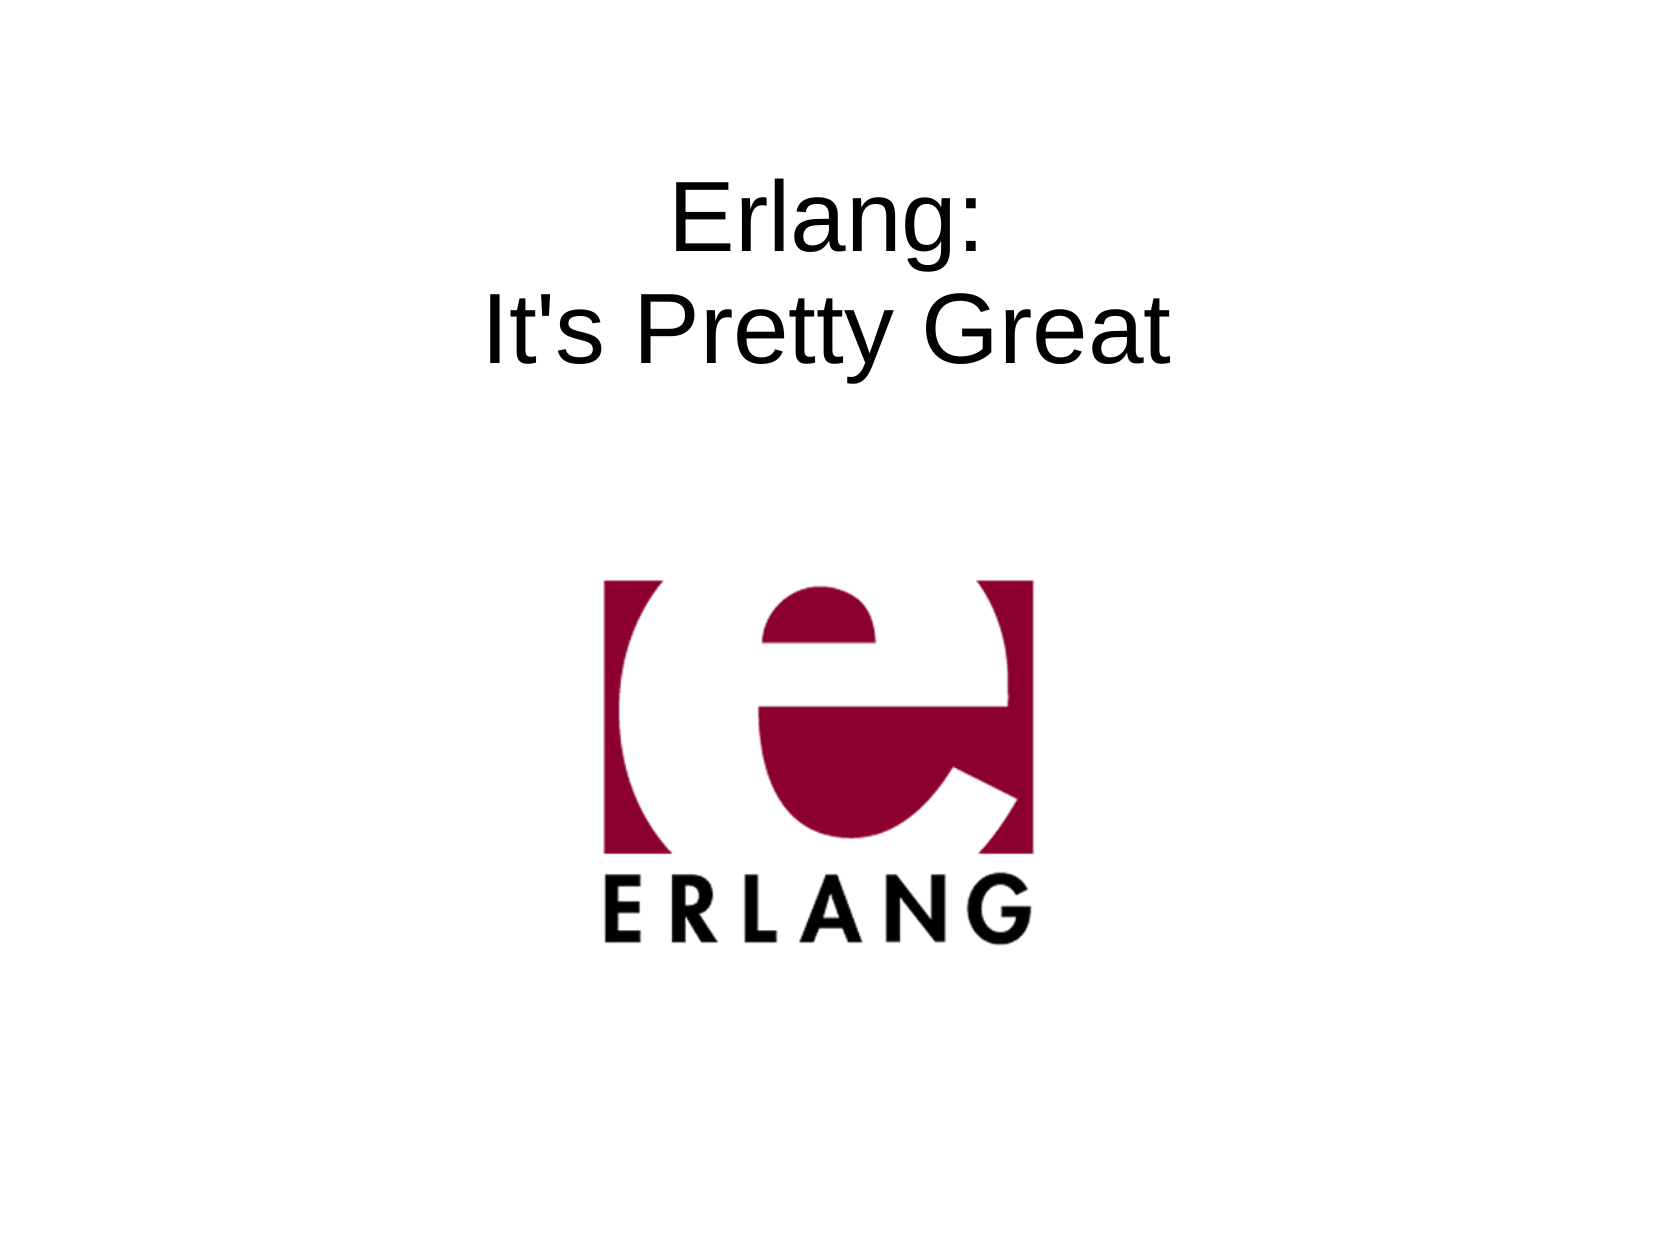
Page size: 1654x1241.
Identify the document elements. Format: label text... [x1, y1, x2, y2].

subtitle Erlang: It's Pretty Great [82, 49, 1571, 1010]
picture [602, 578, 1035, 947]
